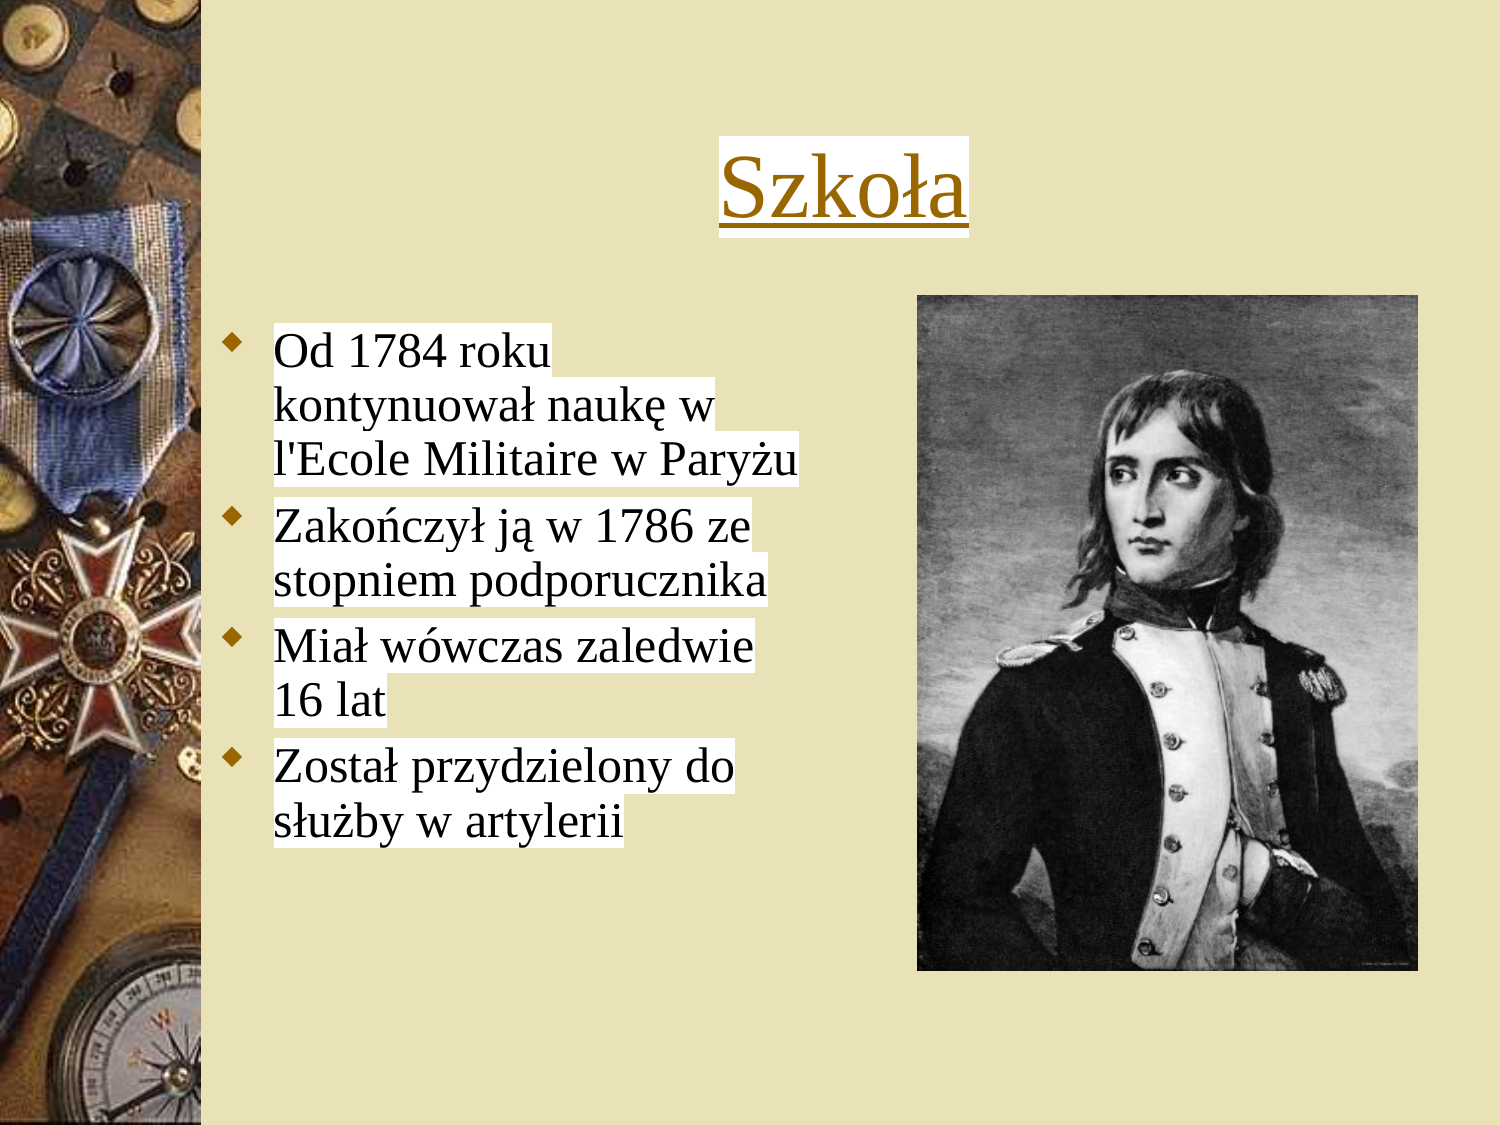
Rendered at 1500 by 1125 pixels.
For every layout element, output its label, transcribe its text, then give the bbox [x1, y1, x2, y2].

title Szkoła [224, 87, 1463, 275]
list Od 1784 roku kontynuował naukę w l'Ecole Militaire w Paryżu Zakończył ją w 1786 ze stopniem podporucznika Miał wówczas zaledwie 16 lat Został przydzielony do służby w artylerii [202, 317, 815, 993]
picture [0, 0, 201, 1125]
picture [917, 295, 1418, 971]
